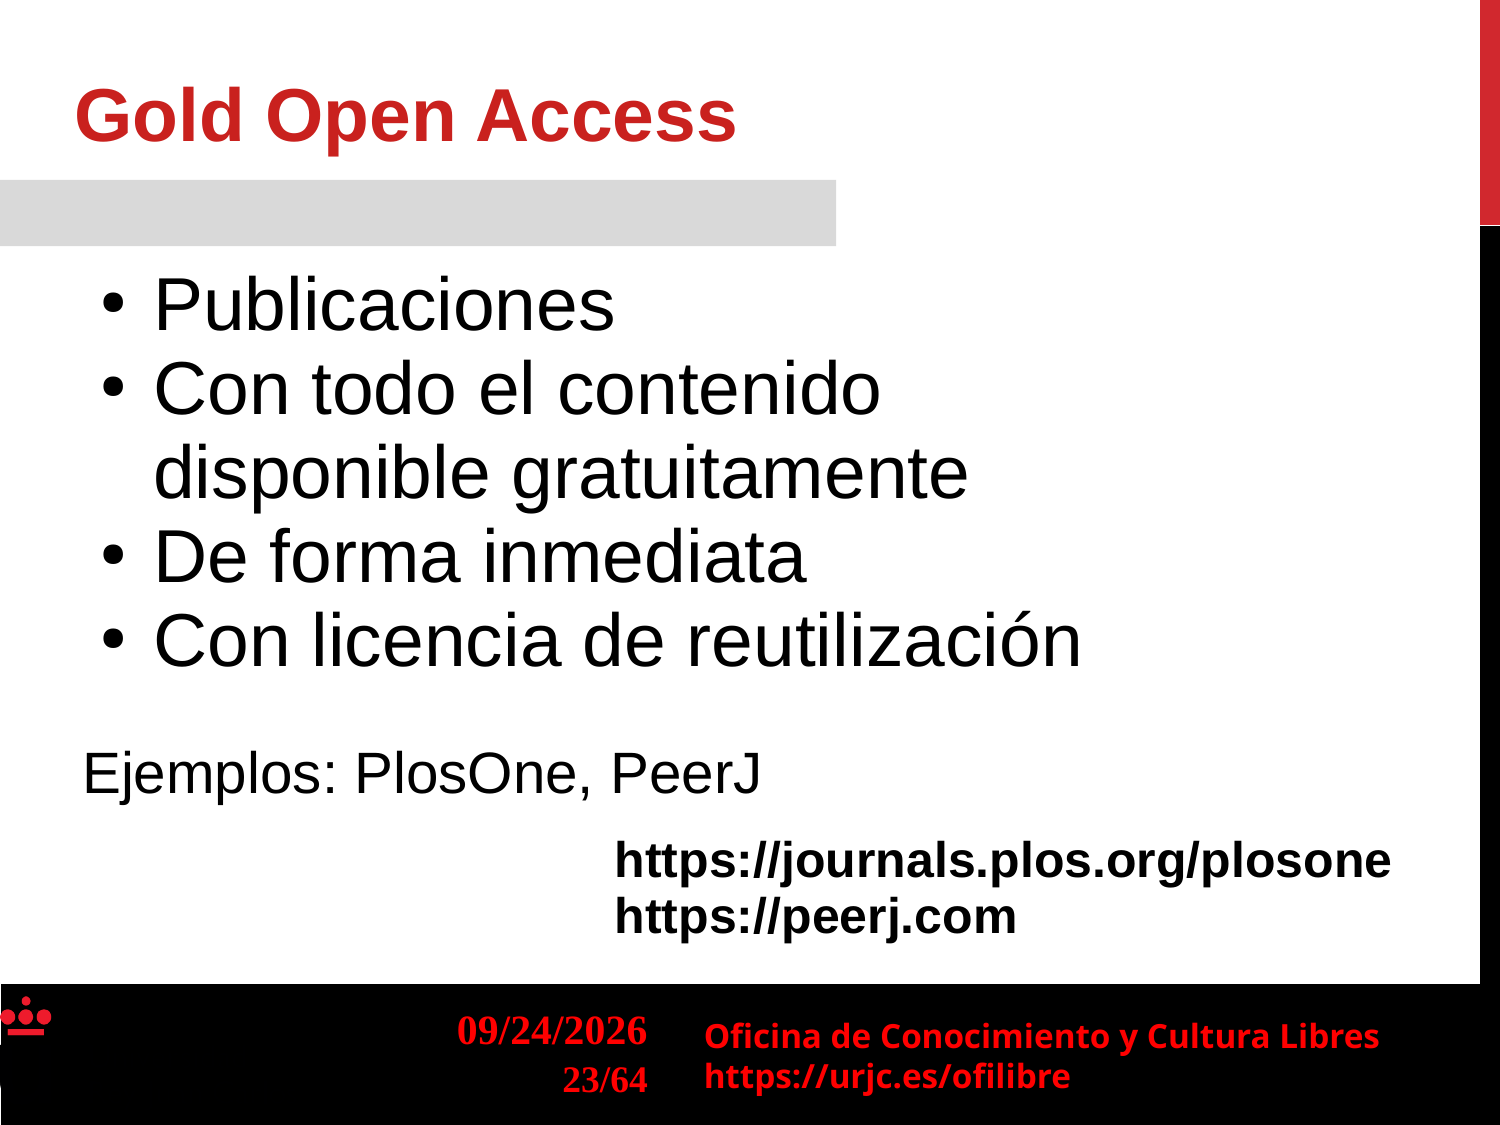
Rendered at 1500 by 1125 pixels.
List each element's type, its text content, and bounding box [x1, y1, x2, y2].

text_box Gold Open Access [60, 66, 991, 249]
text_box https://journals.plos.org/plosone https://peerj.com [600, 825, 1441, 952]
text_box Publicaciones Con todo el contenido disponible gratuitamente De forma inmediata Con licencia de reutilización Ejemplos: PlosOne, PeerJ [67, 254, 1201, 814]
title [75, 15, 1425, 172]
